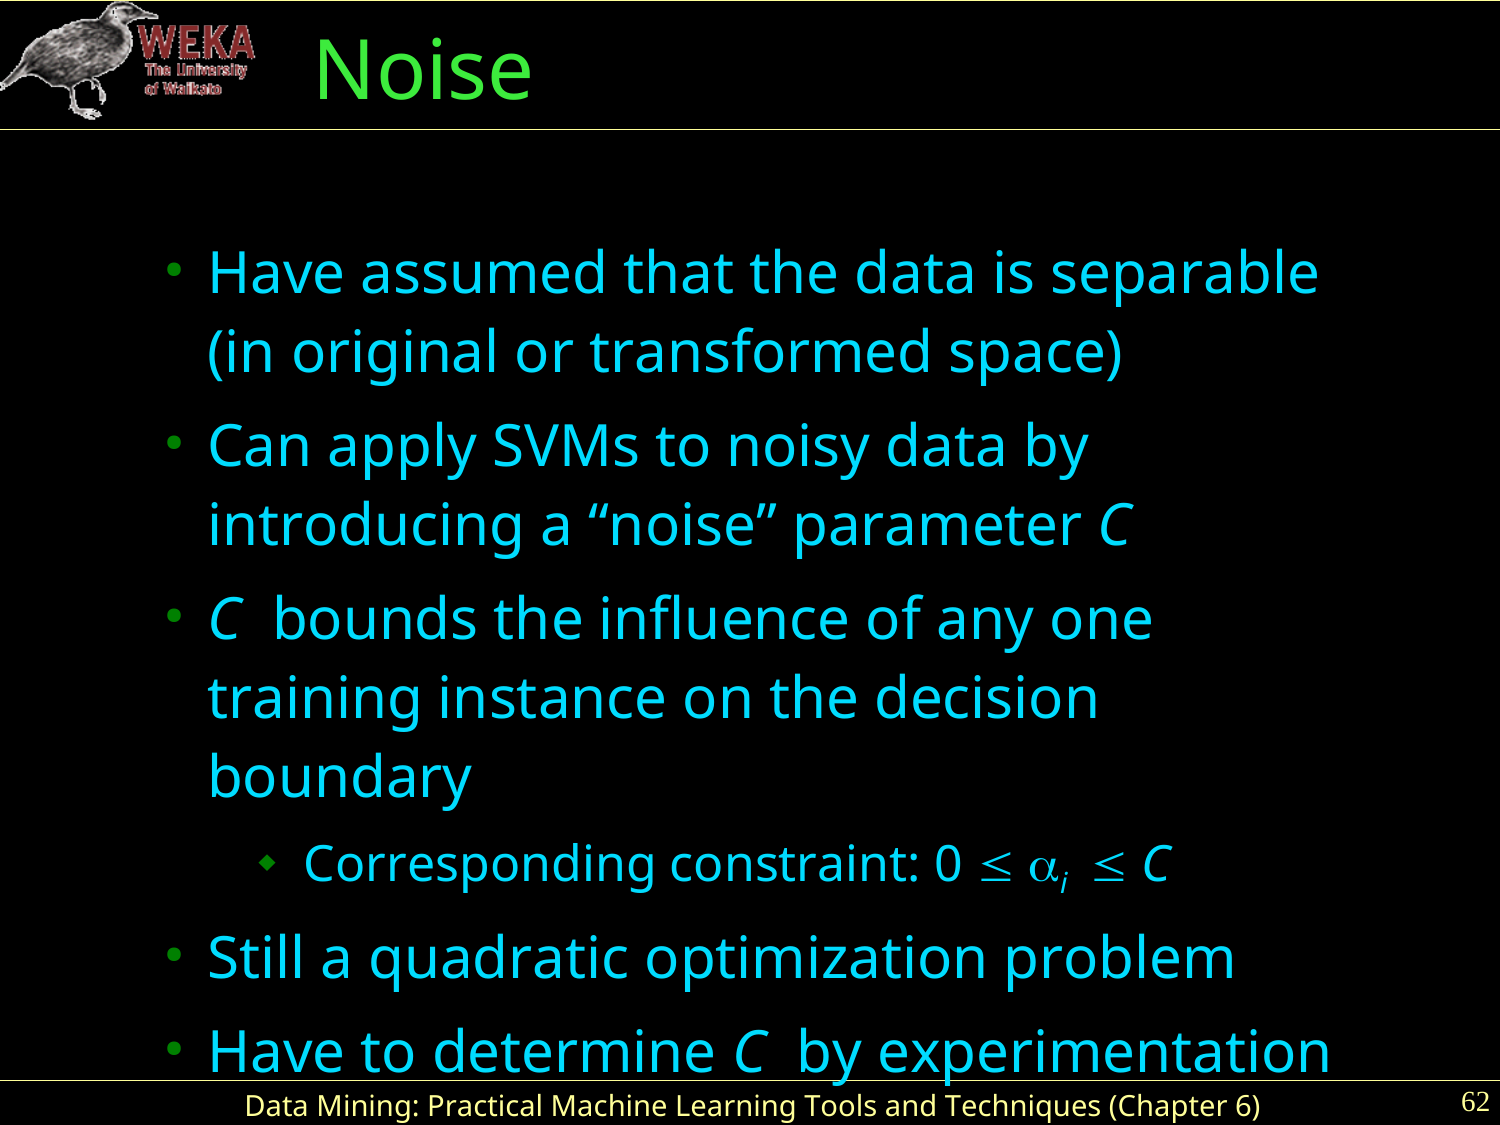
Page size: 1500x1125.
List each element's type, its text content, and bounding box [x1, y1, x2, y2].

title Noise [297, 0, 1500, 148]
picture [0, 1, 266, 129]
list Have assumed that the data is separable (in original or transformed space) Can apply SVMs to noisy data by introducing a “noise” parameter C C bounds the influence of any one training instance on the decision boundary Corresponding constraint: 0  i  C Still a quadratic optimization problem Have to determine C by experimentation [149, 223, 1388, 1011]
